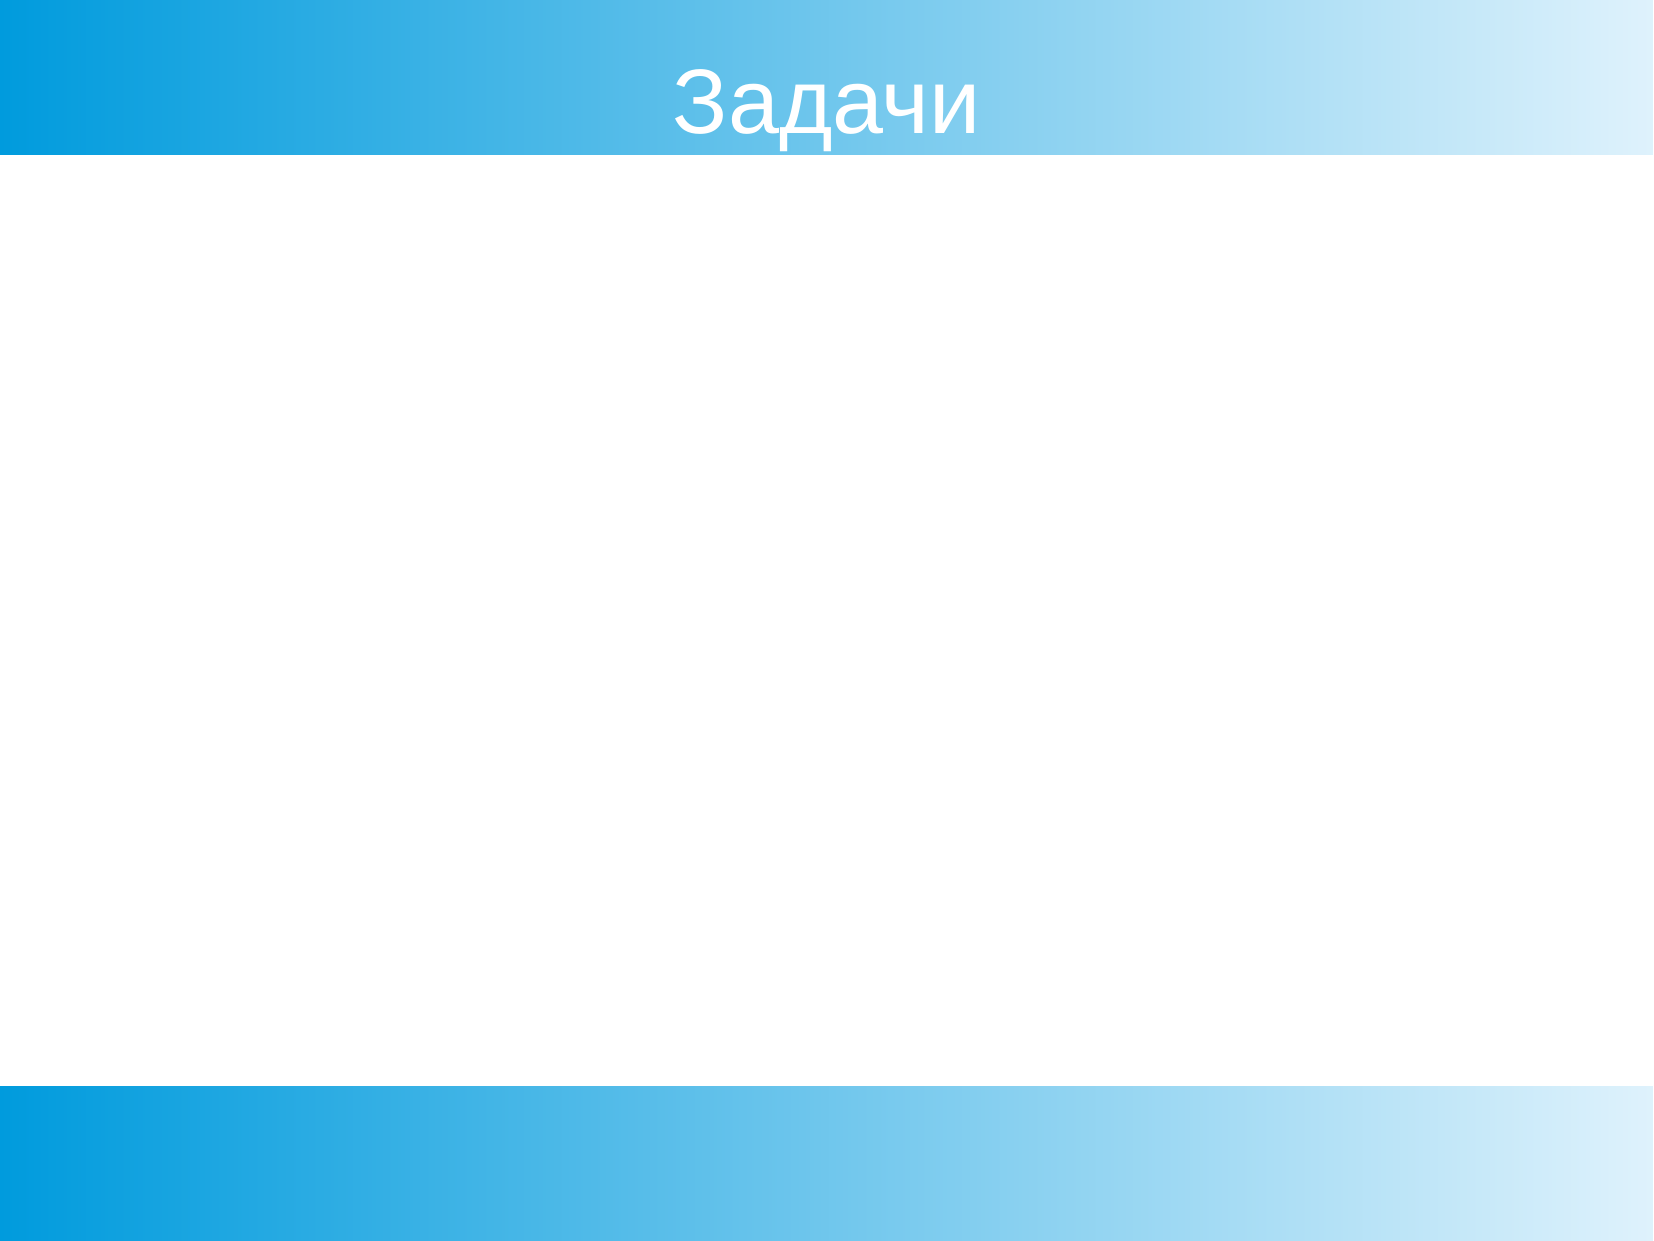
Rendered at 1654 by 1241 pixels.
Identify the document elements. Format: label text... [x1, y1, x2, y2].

title Задачи [82, 49, 1571, 155]
